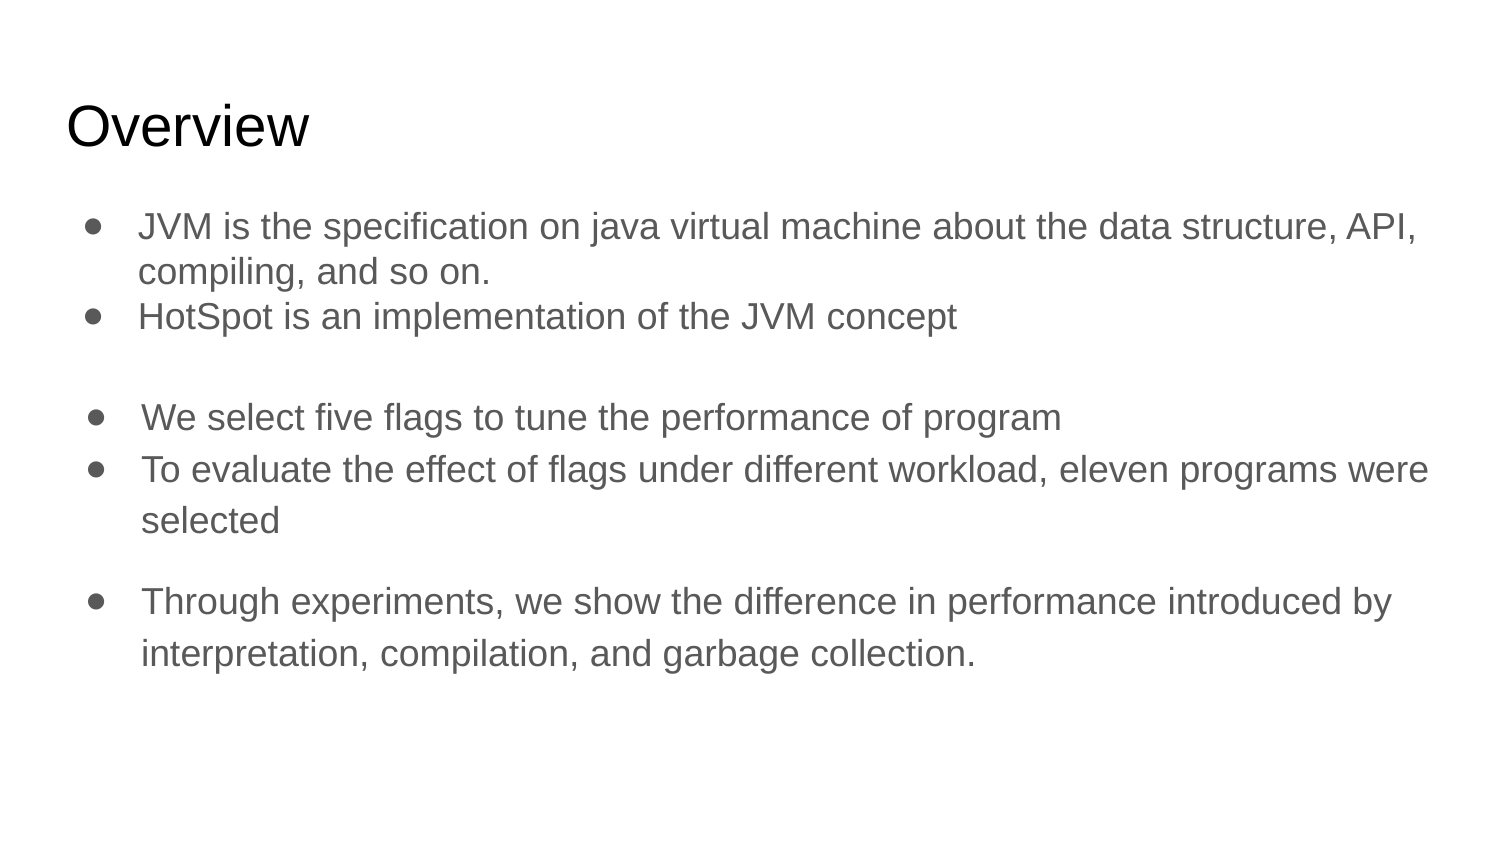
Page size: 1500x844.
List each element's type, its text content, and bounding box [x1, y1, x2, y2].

title Overview [51, 72, 1449, 167]
list JVM is the specification on java virtual machine about the data structure, API, compiling, and so on. HotSpot is an implementation of the JVM concept [48, 187, 1446, 351]
text_box Through experiments, we show the difference in performance introduced by interpretation, compilation, and garbage collection. [51, 555, 1449, 775]
text_box We select five flags to tune the performance of program To evaluate the effect of flags under different workload, eleven programs were selected [51, 371, 1449, 535]
